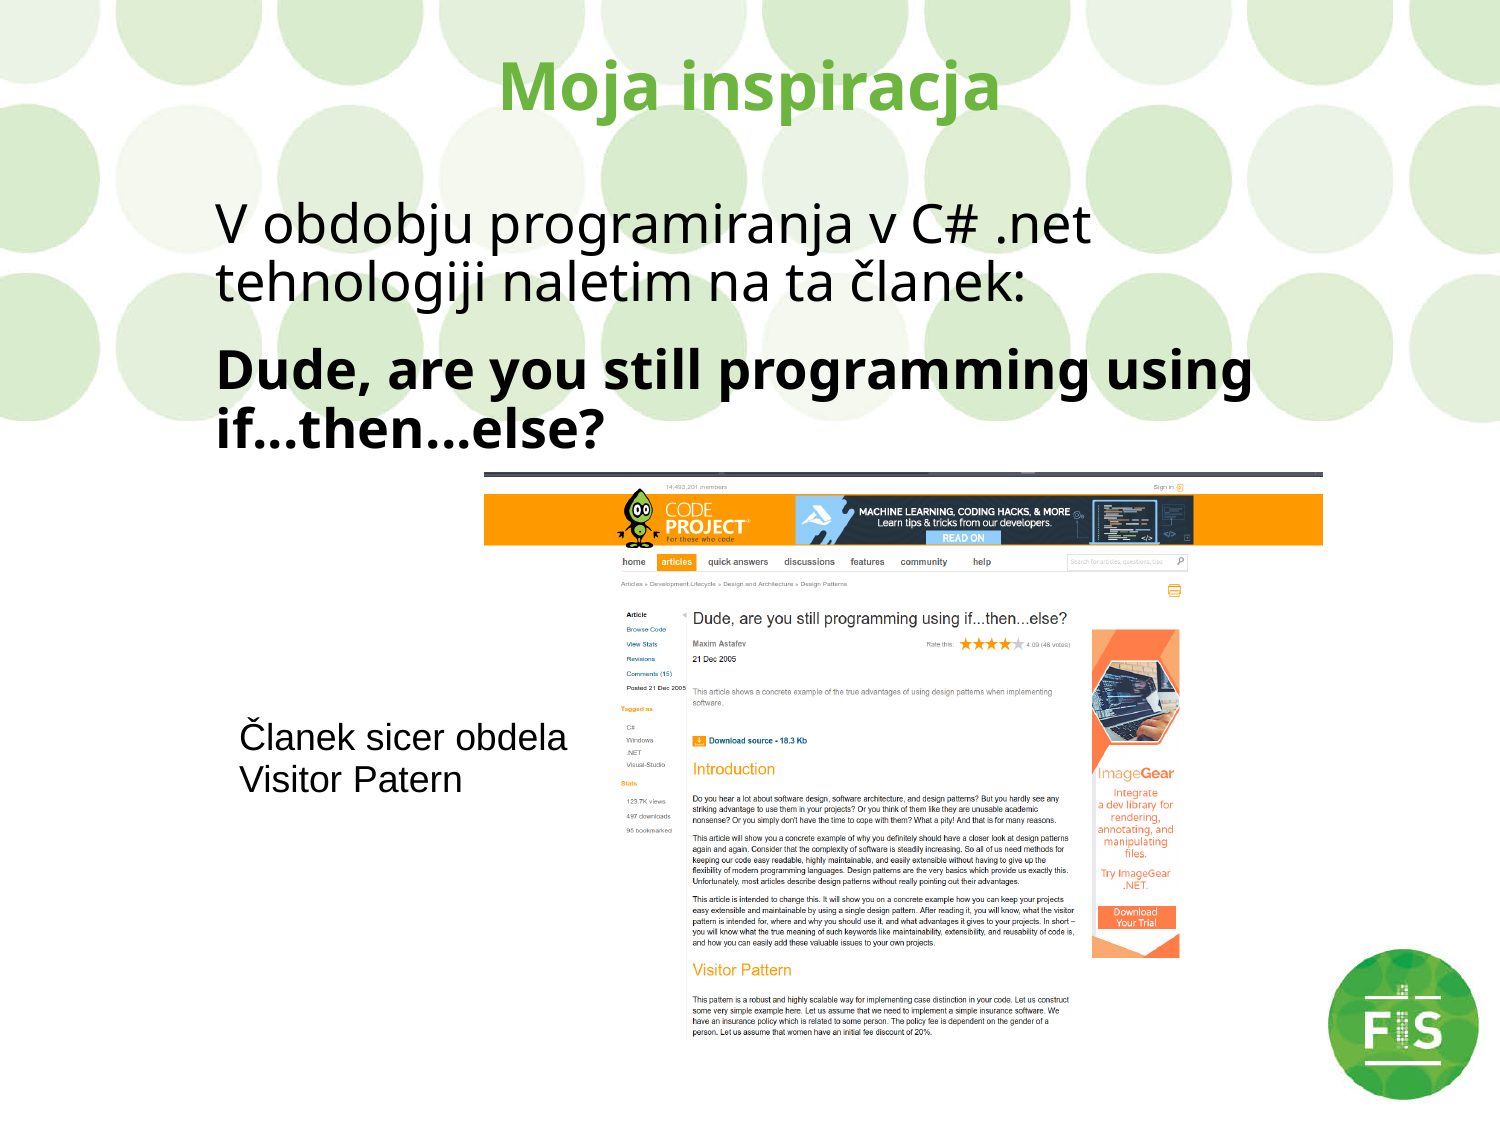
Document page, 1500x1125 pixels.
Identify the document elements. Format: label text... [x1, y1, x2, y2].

text_box Članek sicer obdela Visitor Patern [224, 708, 593, 808]
picture [0, 0, 1500, 1125]
list V obdobju programiranja v C# .net tehnologiji naletim na ta članek: Dude, are you still programming using if...then...else? [129, 188, 1323, 402]
title Moja inspiracja [75, 45, 1425, 233]
